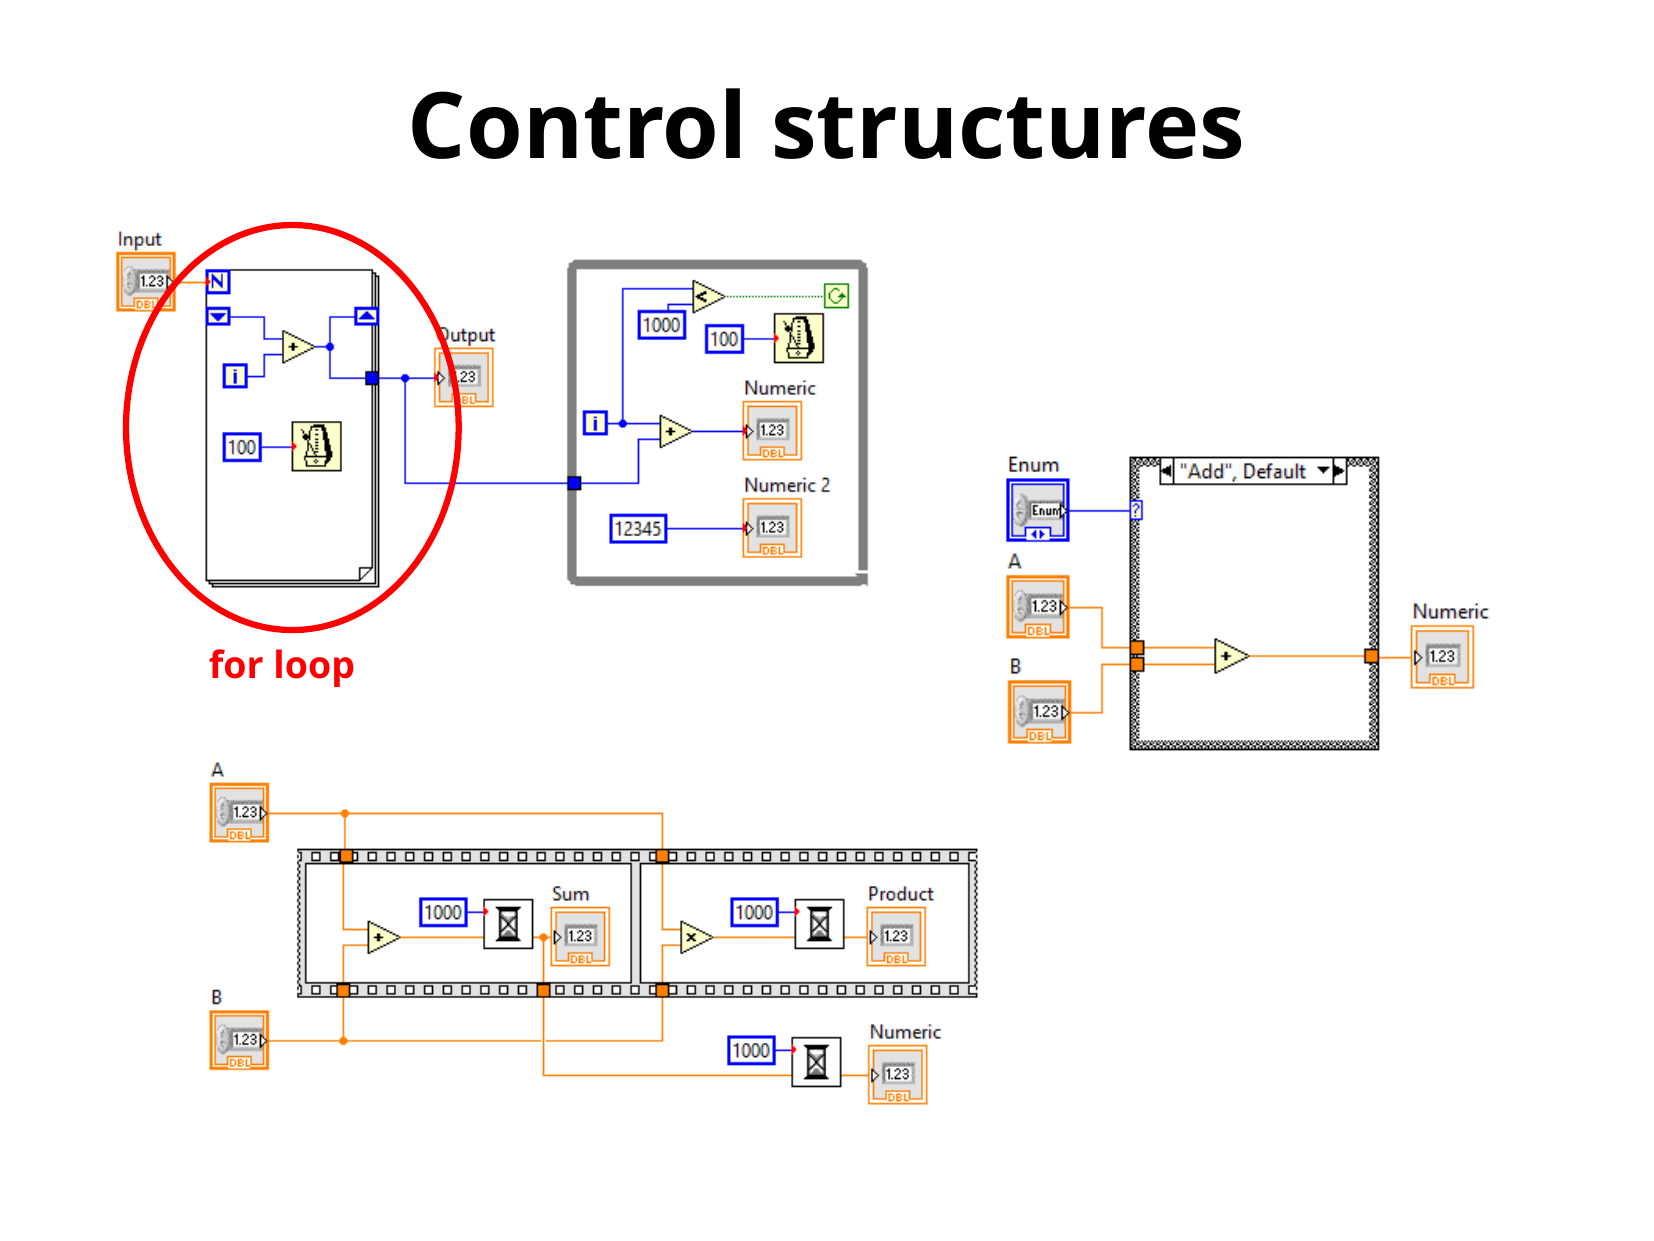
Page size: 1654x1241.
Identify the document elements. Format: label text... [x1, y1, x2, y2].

text_box for loop [180, 627, 384, 701]
picture [130, 229, 455, 616]
picture [322, 224, 901, 616]
title Control structures [82, 19, 1571, 227]
picture [104, 224, 262, 616]
picture [188, 437, 1501, 1122]
